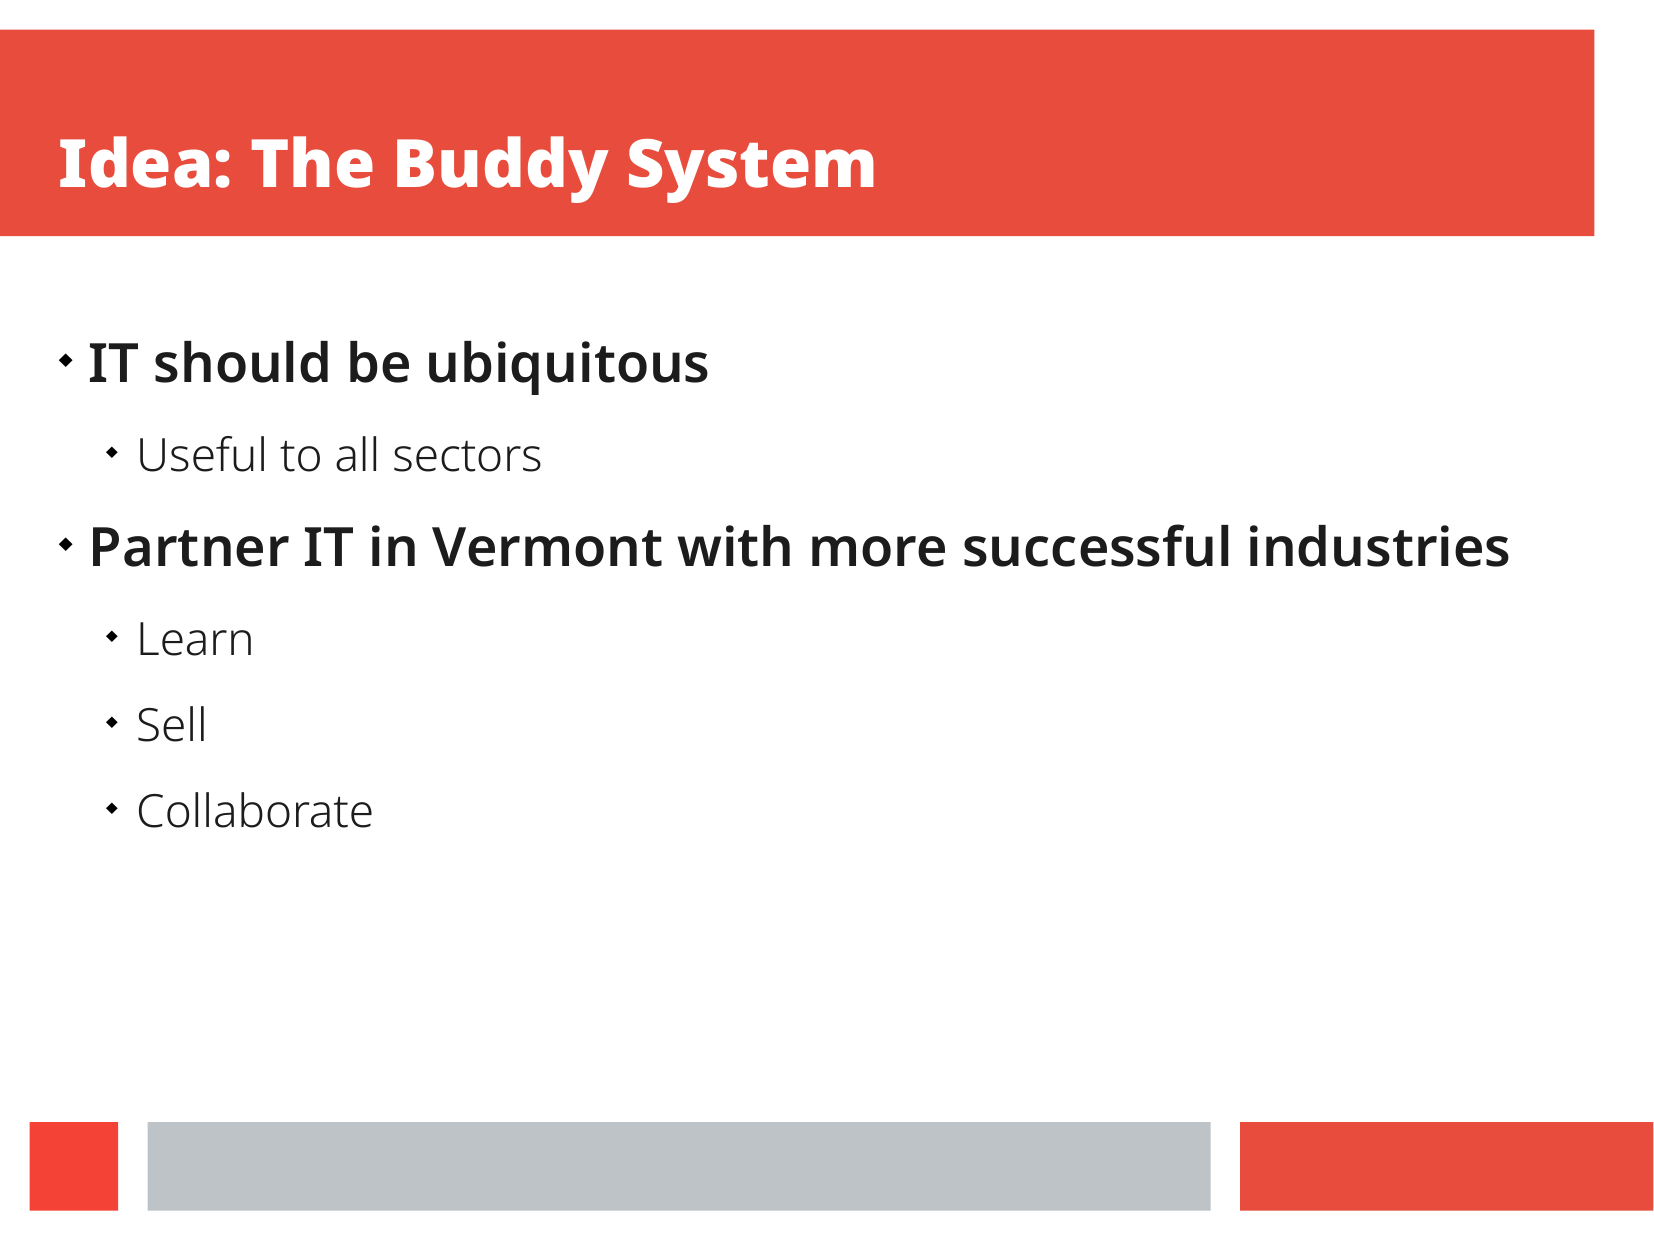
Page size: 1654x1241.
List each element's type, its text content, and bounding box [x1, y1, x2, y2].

list IT should be ubiquitous Useful to all sectors Partner IT in Vermont with more successful industries Learn Sell Collaborate [59, 324, 1565, 1093]
title Idea: The Buddy System [59, 59, 1595, 207]
